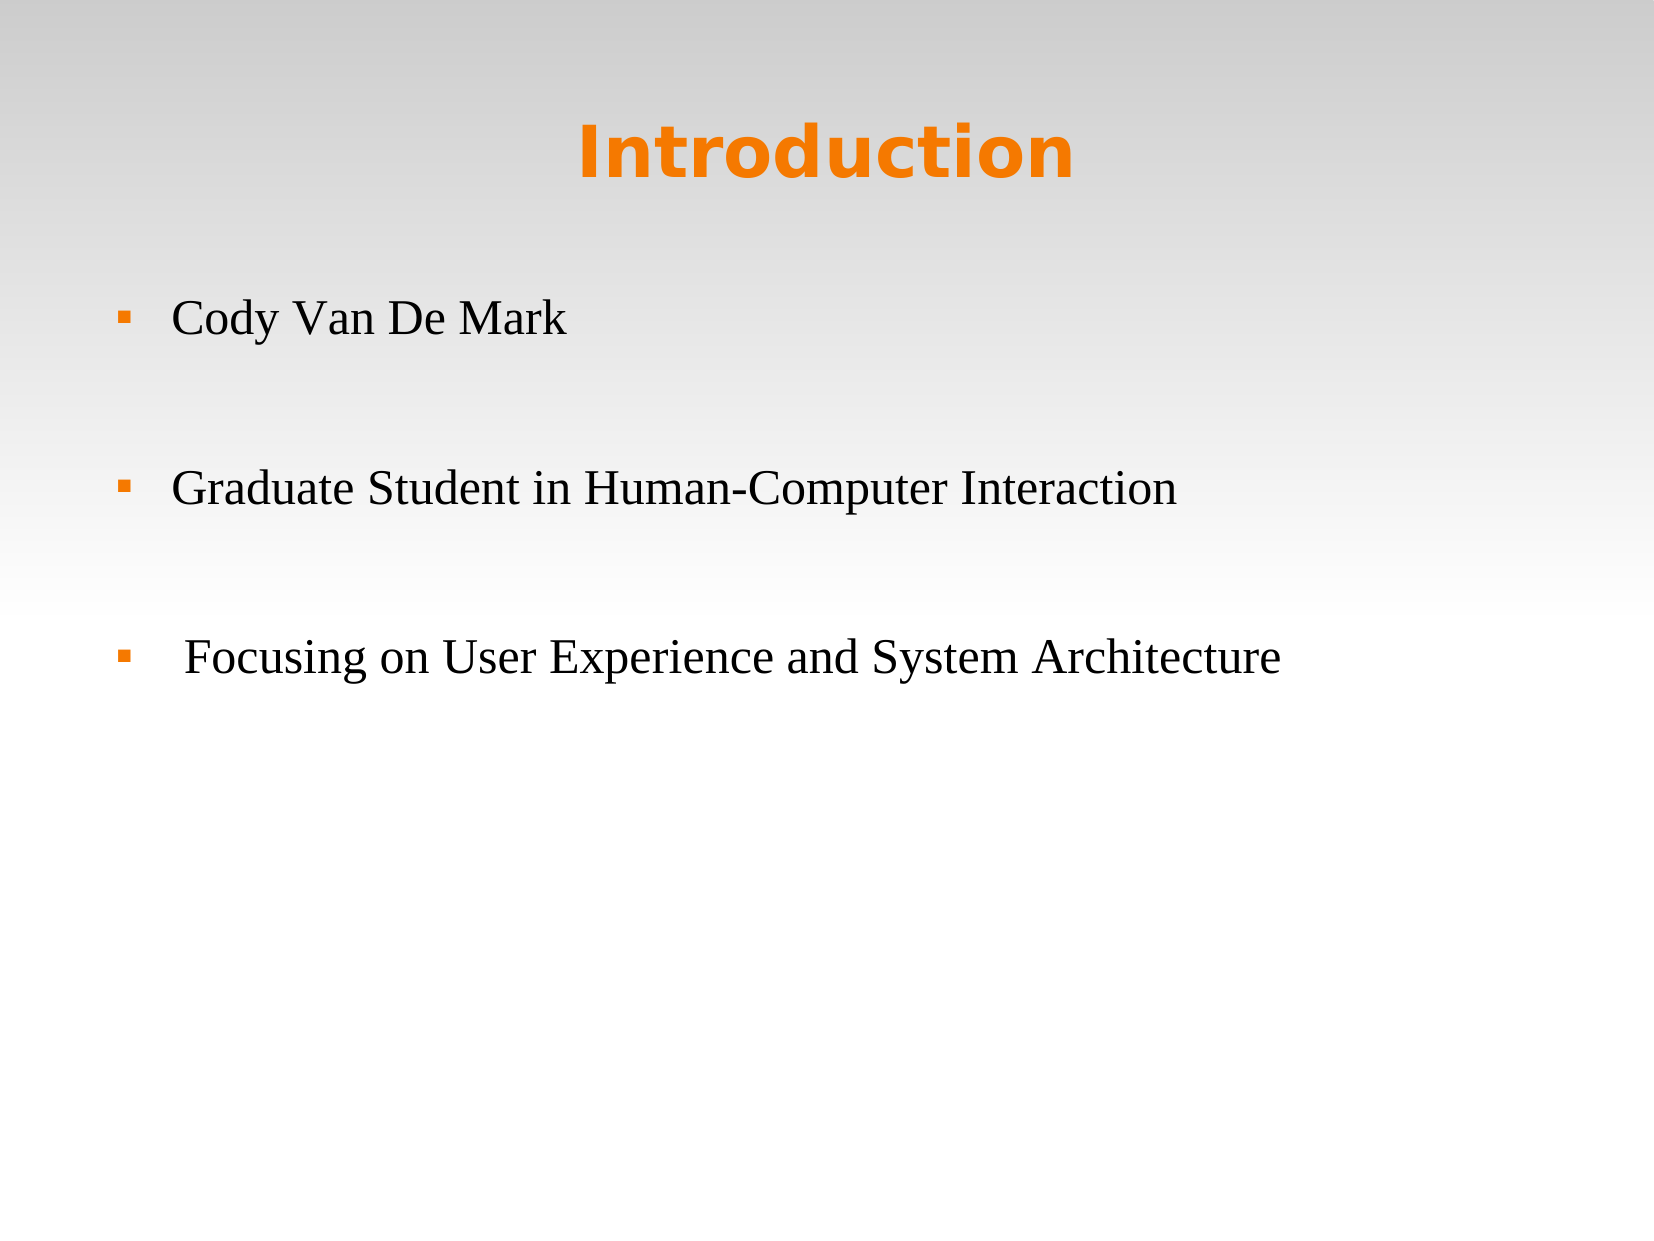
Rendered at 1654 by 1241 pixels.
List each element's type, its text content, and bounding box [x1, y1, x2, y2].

list Cody Van De Mark Graduate Student in Human-Computer Interaction Focusing on User Experience and System Architecture [82, 290, 1571, 1109]
title Introduction [82, 49, 1571, 257]
